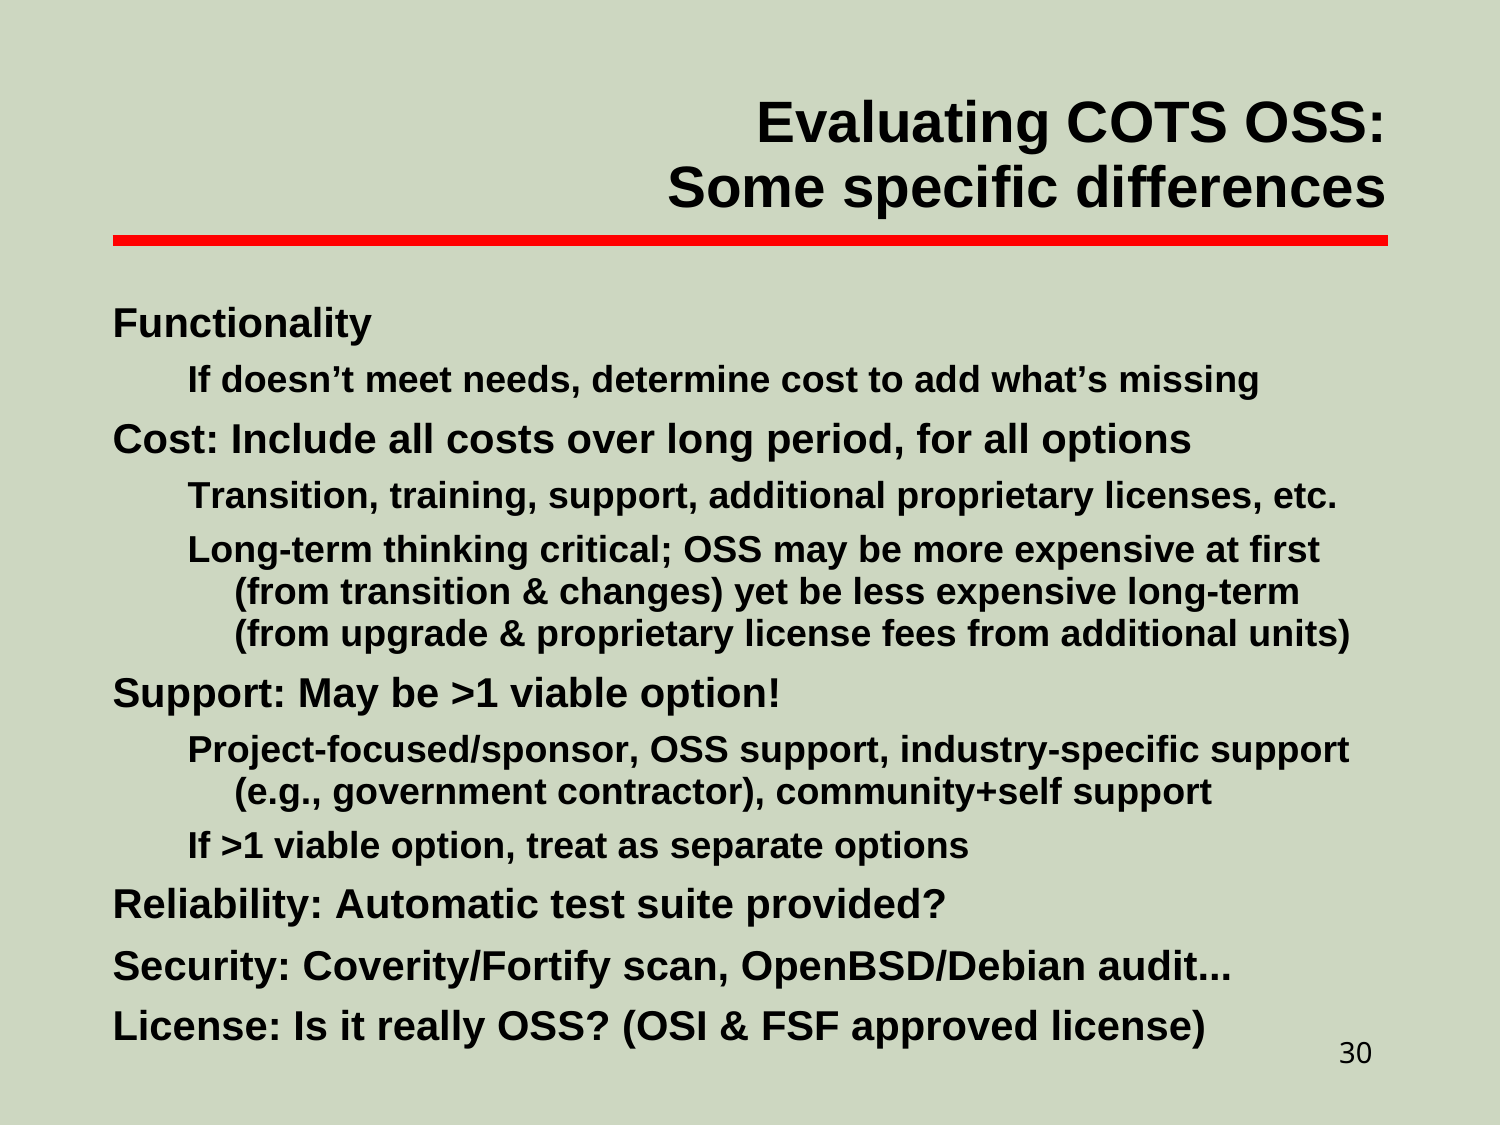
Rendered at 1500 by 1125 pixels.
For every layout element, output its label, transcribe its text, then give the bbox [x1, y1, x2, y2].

title Evaluating COTS OSS: Some specific differences [337, 89, 1388, 220]
list Functionality If doesn’t meet needs, determine cost to add what’s missing Cost: Include all costs over long period, for all options Transition, training, support, additional proprietary licenses, etc. Long-term thinking critical; OSS may be more expensive at first (from transition & changes) yet be less expensive long-term (from upgrade & proprietary license fees from additional units) Support: May be >1 viable option! Project-focused/sponsor, OSS support, industry-specific support (e.g., government contractor), community+self support If >1 viable option, treat as separate options Reliability: Automatic test suite provided? Security: Coverity/Fortify scan, OpenBSD/Debian audit... License: Is it really OSS? (OSI & FSF approved license) [112, 299, 1388, 1084]
